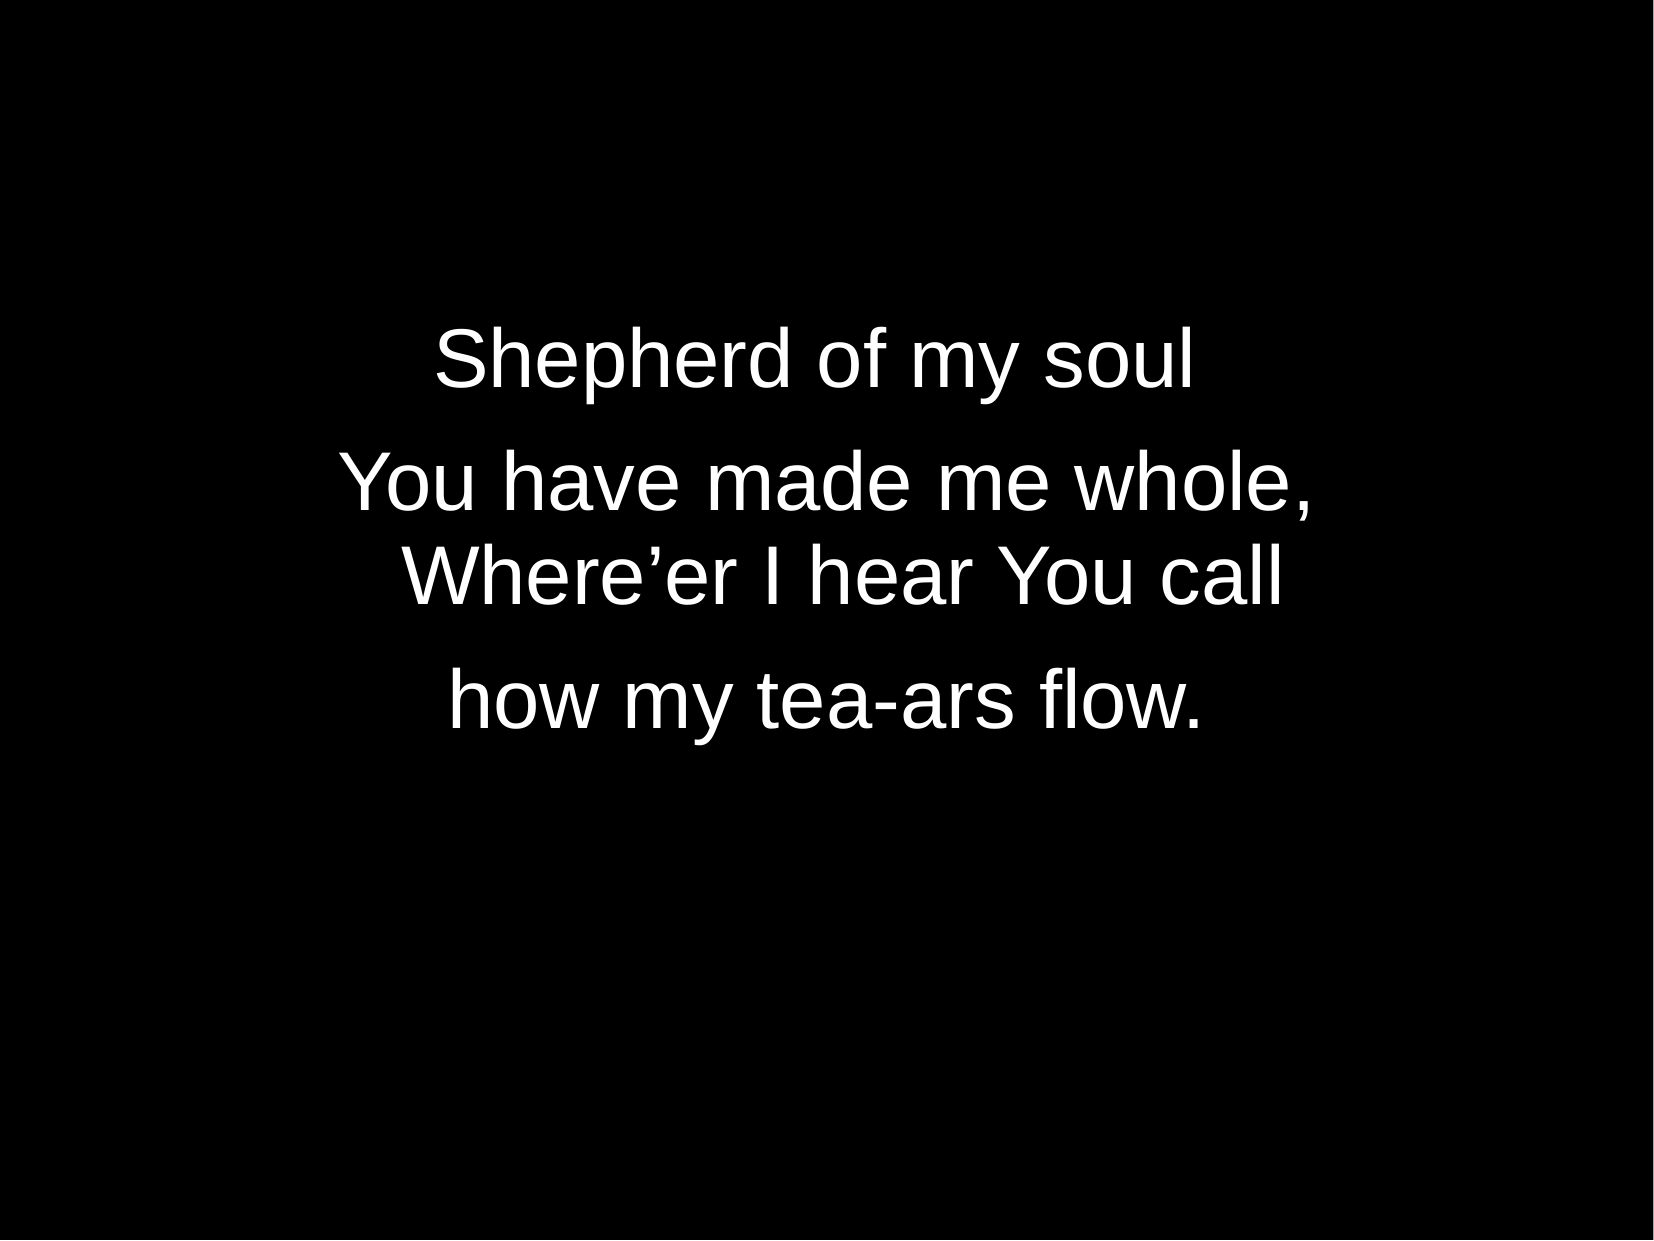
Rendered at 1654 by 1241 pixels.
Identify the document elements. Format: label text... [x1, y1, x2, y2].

list Shepherd of my soul You have made me whole, Where’er I hear You call how my tea-ars flow. [0, 306, 1654, 1026]
